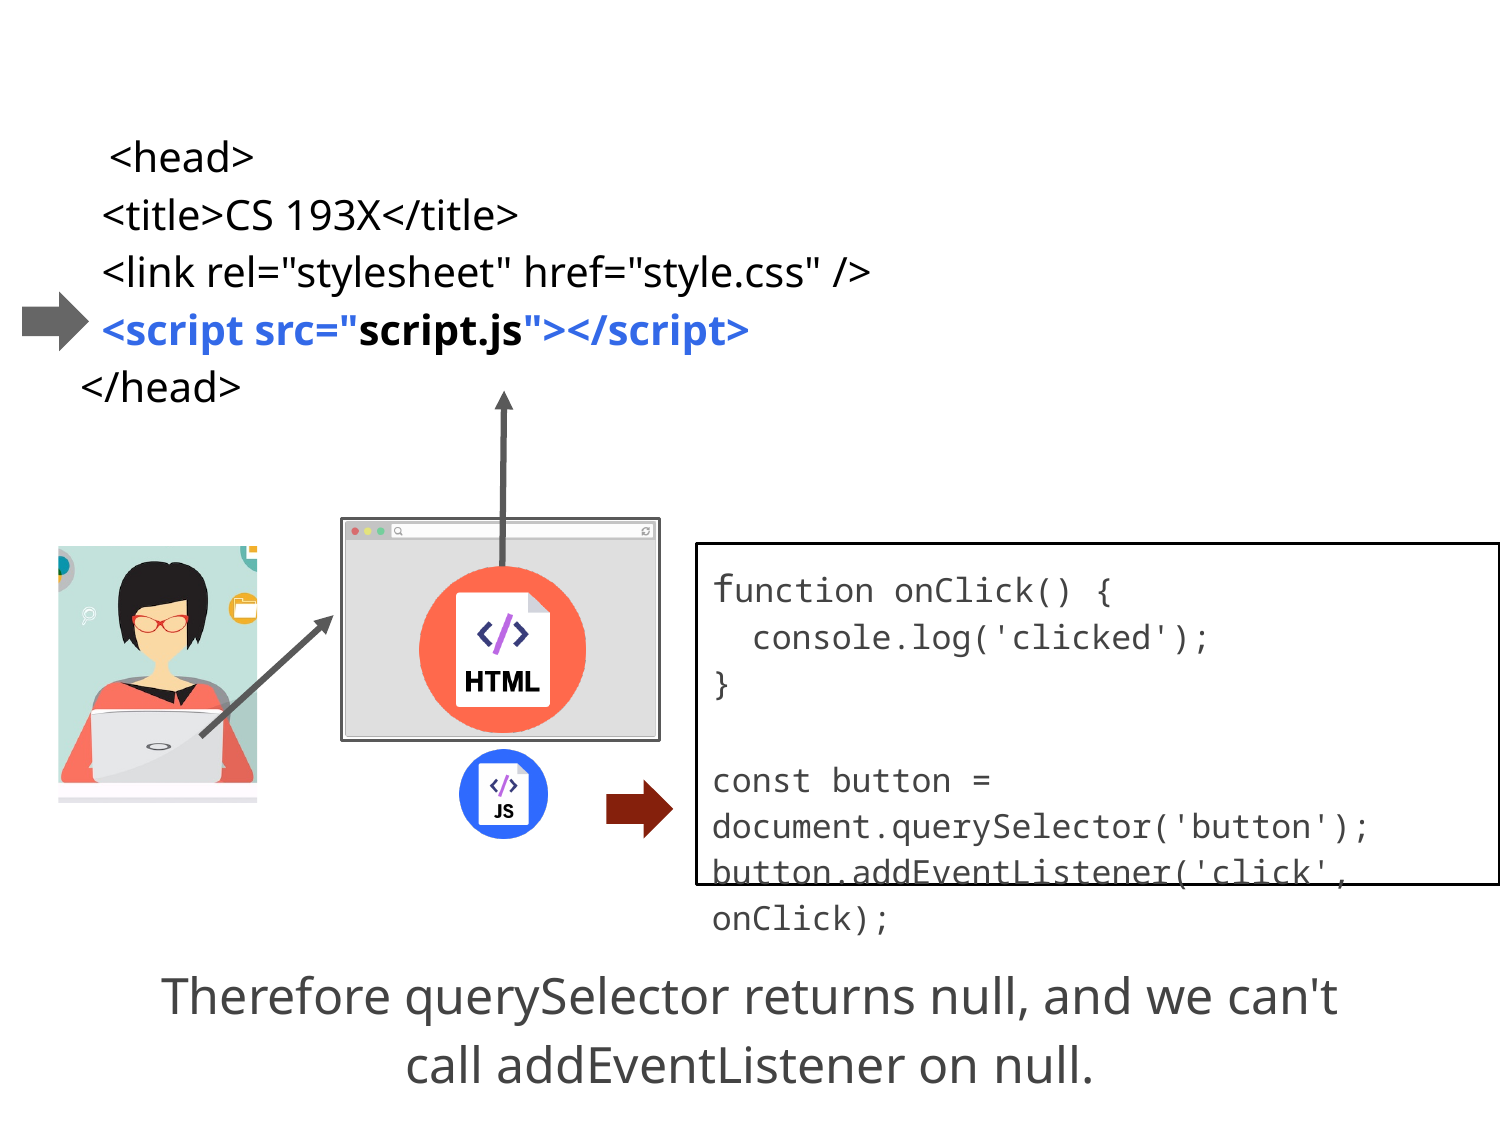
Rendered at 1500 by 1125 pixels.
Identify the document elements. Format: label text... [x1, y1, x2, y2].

picture [343, 519, 658, 739]
text_box function onClick() { console.log('clicked'); } const button = document.querySelector('button'); button.addEventListener('click', onClick); [696, 543, 1500, 885]
picture [58, 546, 258, 803]
text_box [606, 779, 674, 839]
text_box <head> <title>CS 193X</title> <link rel="stylesheet" href="style.css" /> <script src="script.js"></script> </head> [43, 108, 1146, 450]
list Therefore querySelector returns null, and we can't call addEventListener on null. [128, 940, 1372, 1092]
text_box [22, 291, 89, 352]
picture [459, 749, 548, 839]
